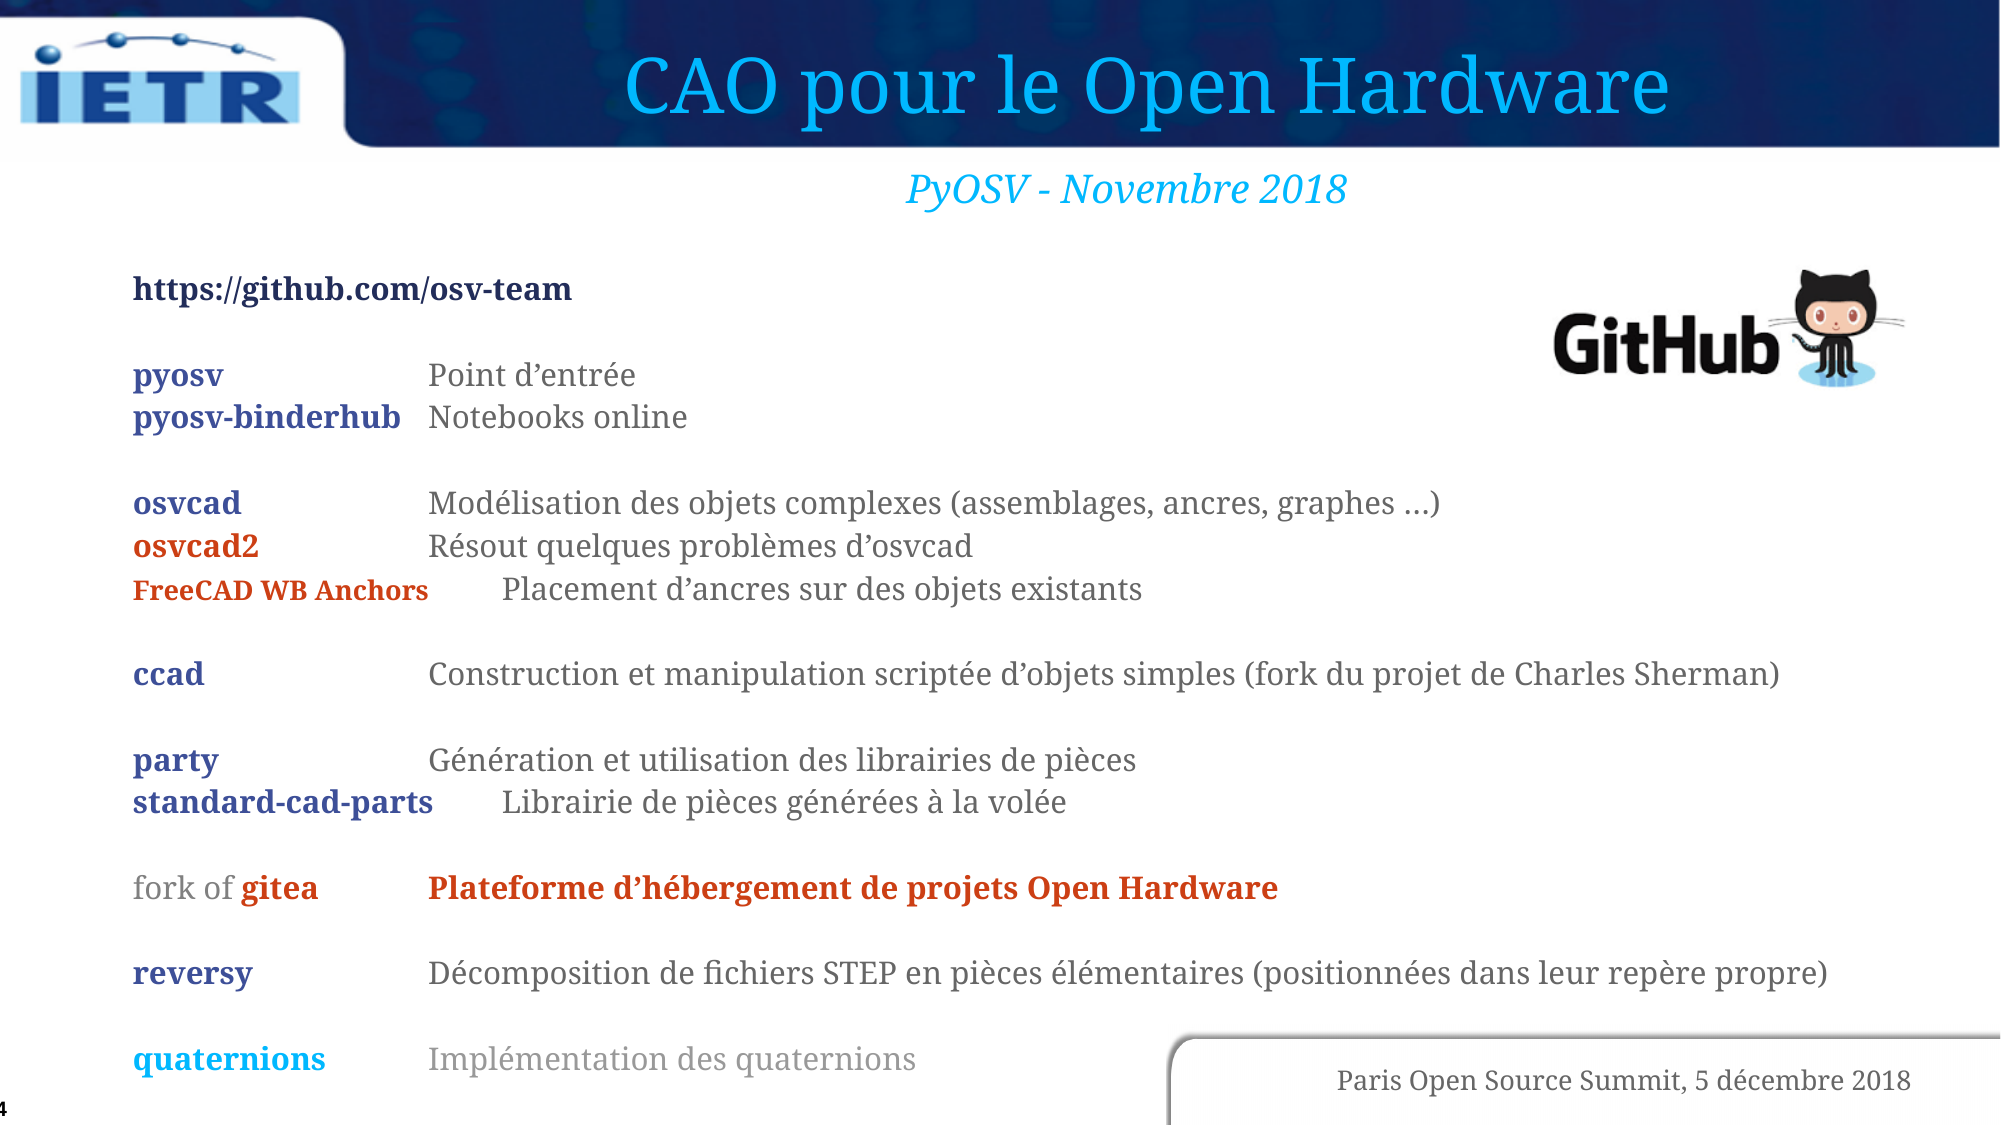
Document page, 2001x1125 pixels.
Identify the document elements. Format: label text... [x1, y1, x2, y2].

text_box https://github.com/osv-team pyosv Point d’entrée pyosv-binderhub Notebooks online osvcad Modélisation des objets complexes (assemblages, ancres, graphes …) osvcad2 Résout quelques problèmes d’osvcad FreeCAD WB Anchors Placement d’ancres sur des objets existants ccad Construction et manipulation scriptée d’objets simples (fork du projet de Charles Sherman) party Génération et utilisation des librairies de pièces standard-cad-parts Librairie de pièces générées à la volée fork of gitea Plateforme d’hébergement de projets Open Hardware reversy Décomposition de fichiers STEP en pièces élémentaires (positionnées dans leur repère propre) quaternions Implémentation des quaternions [118, 259, 1867, 1111]
picture [1545, 221, 1914, 438]
text_box Paris Open Source Summit, 5 décembre 2018 [1867, 1054, 1982, 1106]
text_box PyOSV - Novembre 2018 [891, 153, 1329, 247]
picture [1166, 1024, 2001, 1125]
picture [0, 0, 2000, 165]
text_box CAO pour le Open Hardware [608, 23, 1652, 143]
